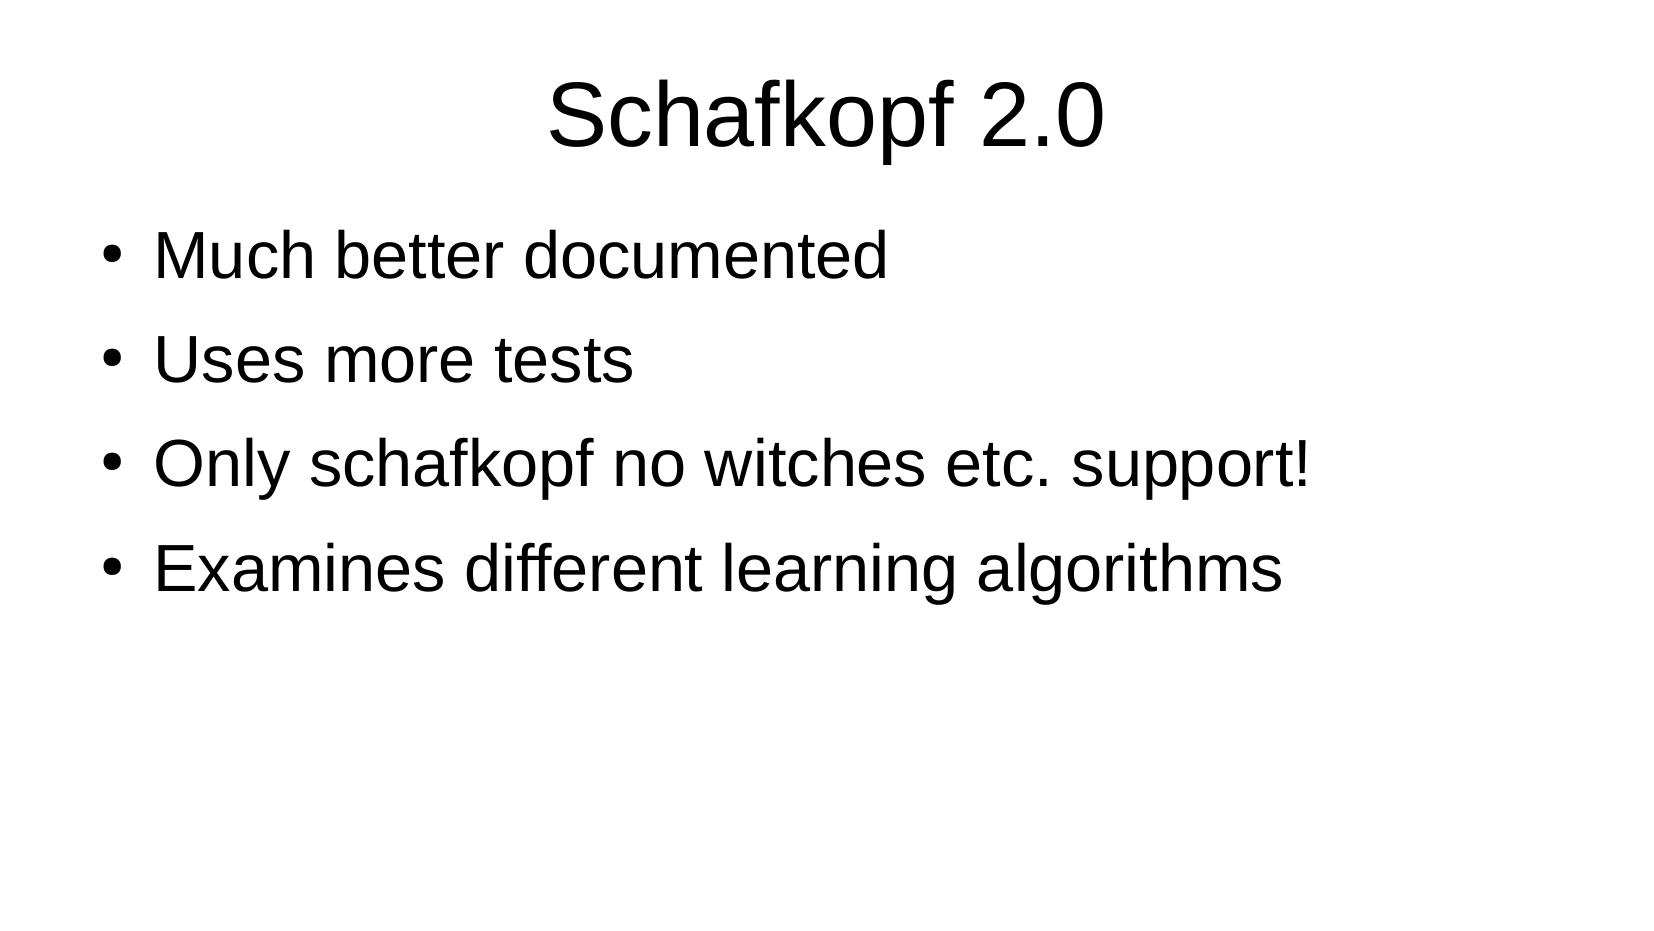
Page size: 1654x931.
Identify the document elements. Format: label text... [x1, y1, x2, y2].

title Schafkopf 2.0 [82, 37, 1571, 193]
list Much better documented Uses more tests Only schafkopf no witches etc. support! Examines different learning algorithms [82, 217, 1571, 758]
